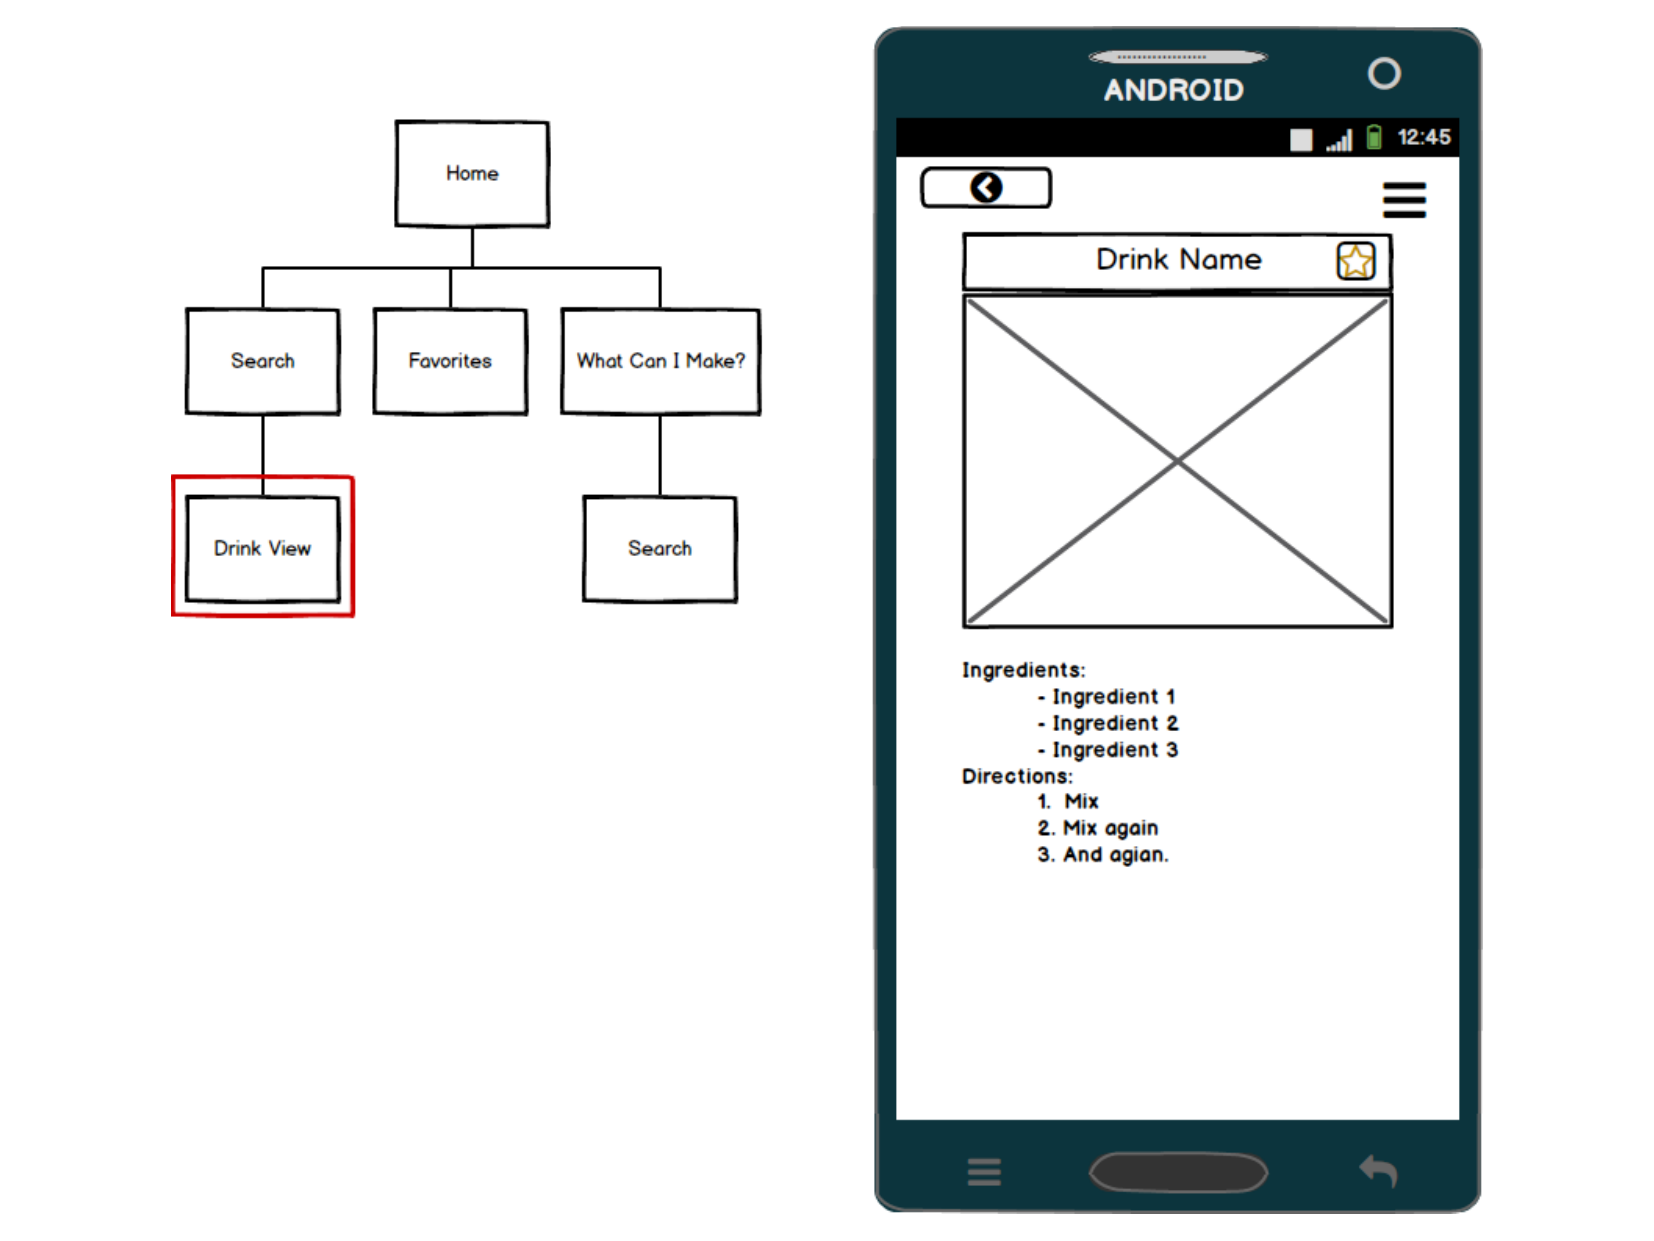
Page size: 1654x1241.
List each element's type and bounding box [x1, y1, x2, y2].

picture [171, 26, 1483, 1214]
